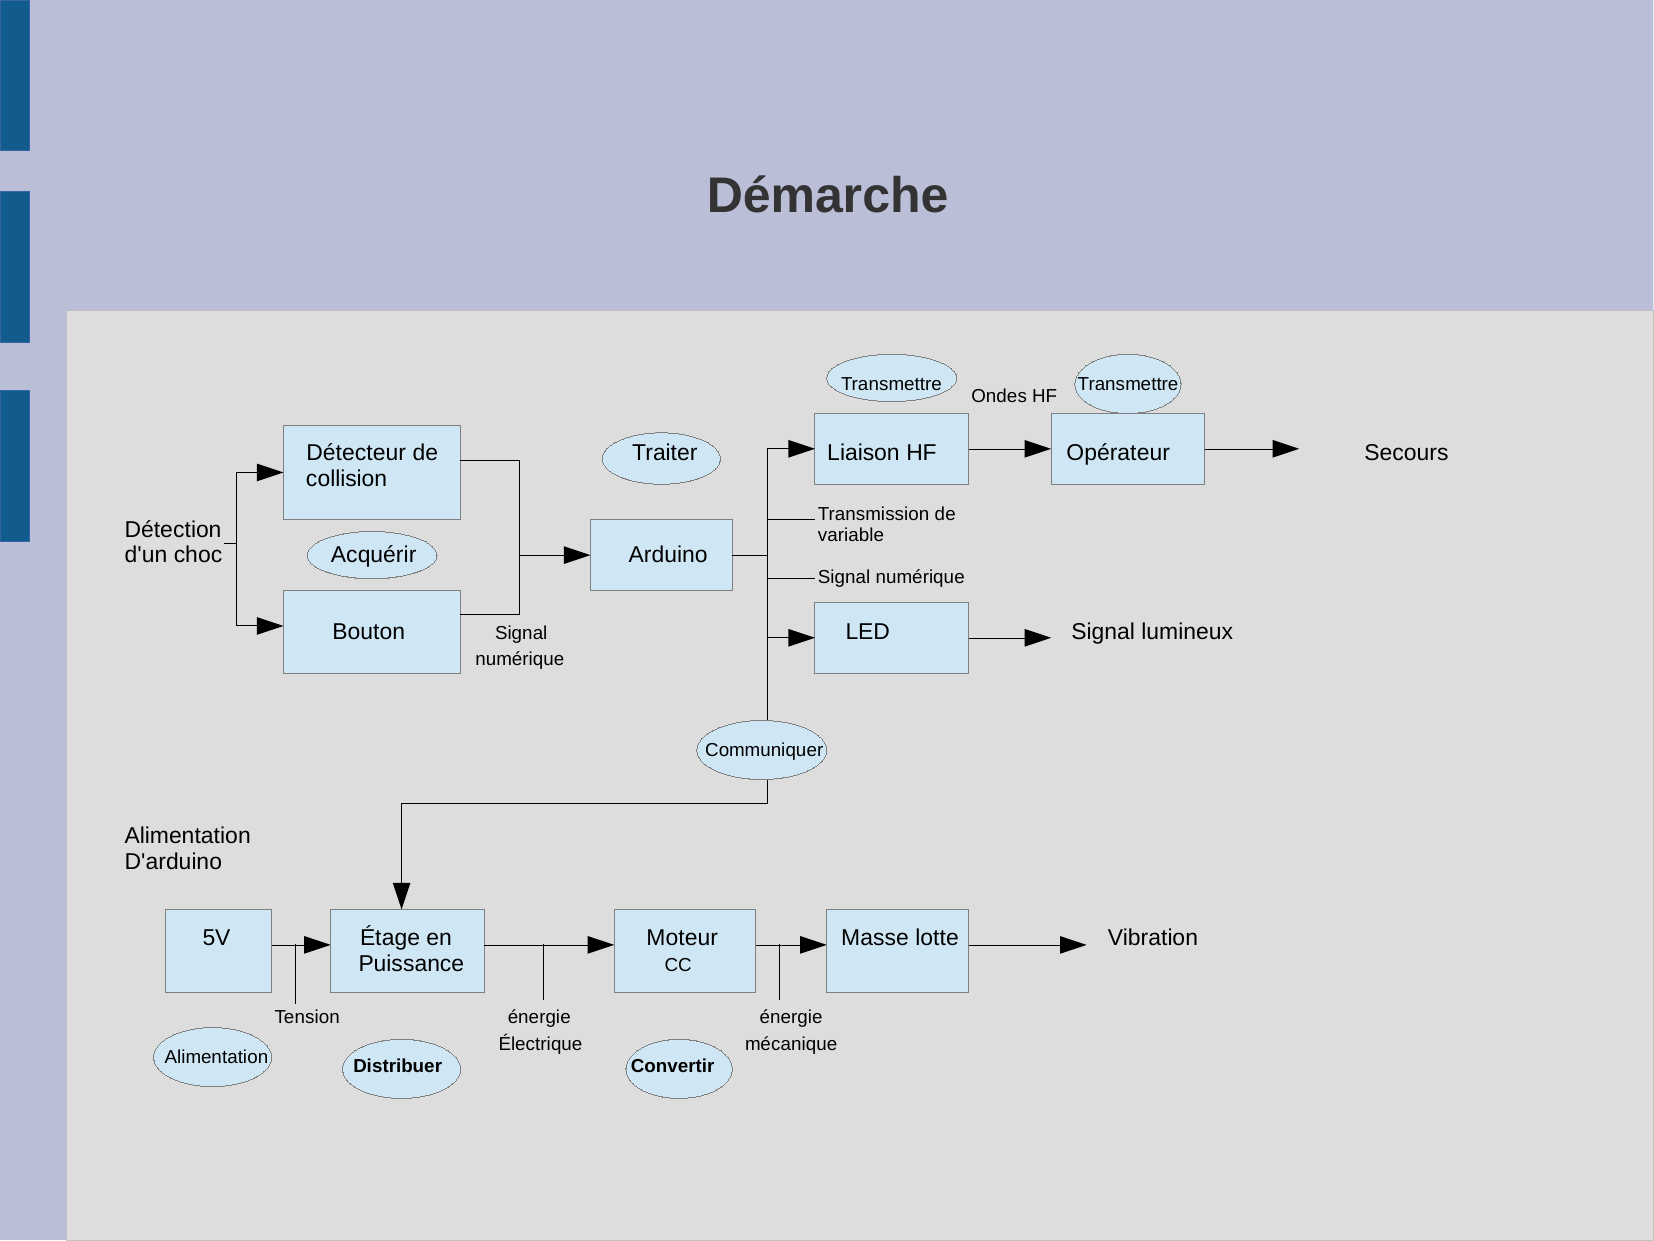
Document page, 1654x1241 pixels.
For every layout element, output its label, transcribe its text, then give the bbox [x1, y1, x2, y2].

text_box [1085, 354, 1171, 366]
text_box [710, 768, 814, 780]
text_box [165, 1027, 260, 1039]
text_box Ondes HF [956, 377, 1117, 414]
text_box Ondes HF [1139, 402, 1205, 414]
text_box Communiquer [690, 732, 839, 768]
text_box [165, 1075, 260, 1087]
text_box [710, 720, 814, 732]
text_box Transmettre [826, 365, 957, 402]
text_box Tension énergie énergie Électrique mécanique Distribuer Convertir [259, 999, 1312, 1106]
text_box [837, 354, 947, 365]
text_box Transmettre [1062, 366, 1205, 402]
text_box Alimentation [149, 1039, 284, 1075]
text_box [814, 413, 969, 432]
text_box Transmission de variable Signal numérique [803, 496, 1004, 595]
text_box [1051, 402, 1205, 432]
title Démarche [121, 91, 1534, 299]
text_box Détecteur de Traiter Liaison HF Opérateur Secours collision Détection d'un choc Acquérir Arduino Bouton Signal LED Signal lumineux numérique Alimentation D'arduino 5V Étage en Moteur Masse lotte Vibration Puissance CC [109, 432, 1595, 1134]
text_box [283, 425, 461, 432]
